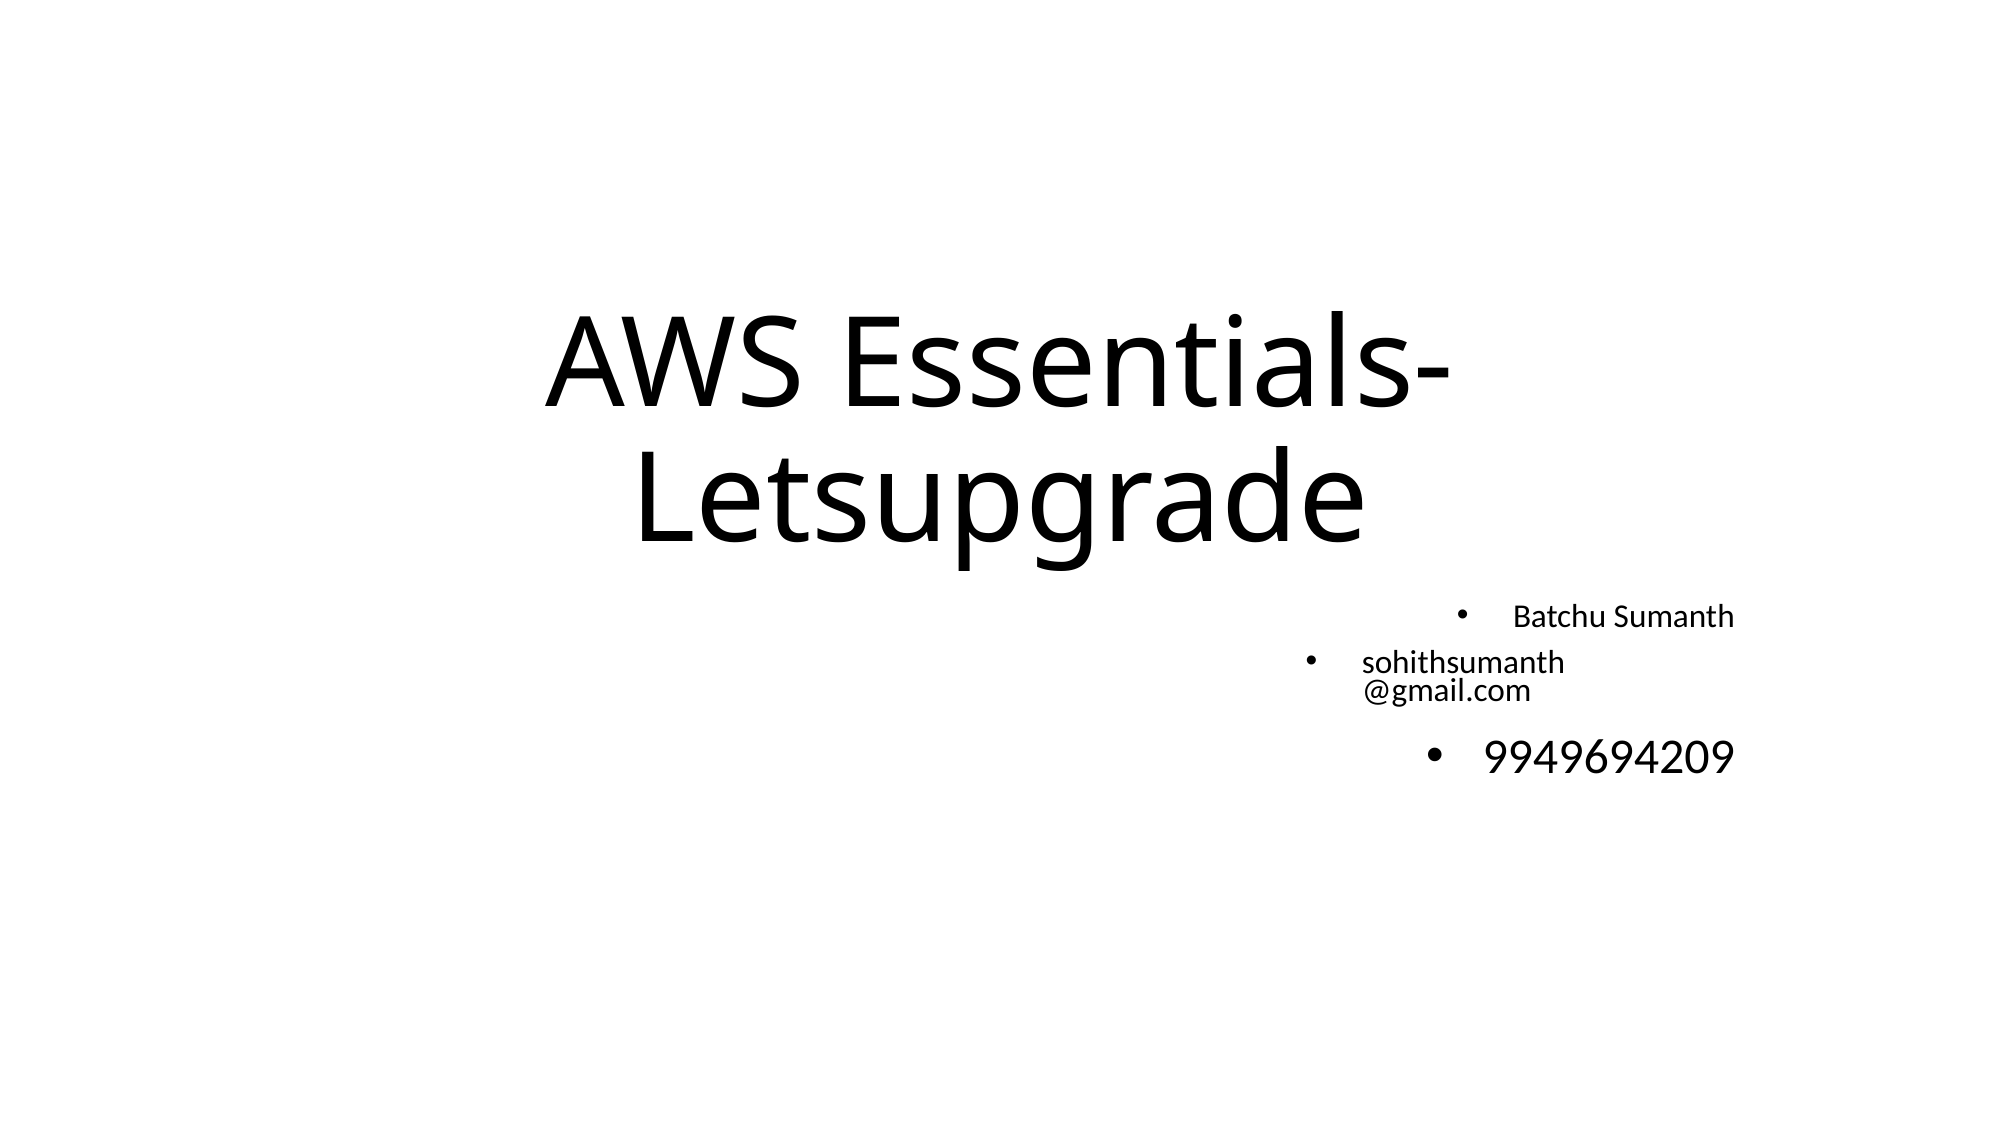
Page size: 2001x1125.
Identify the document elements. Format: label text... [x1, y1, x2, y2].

subtitle Batchu Sumanth sohithsumanth@gmail.com 9949694209 [249, 590, 1750, 863]
title AWS Essentials-Letsupgrade [249, 184, 1750, 576]
